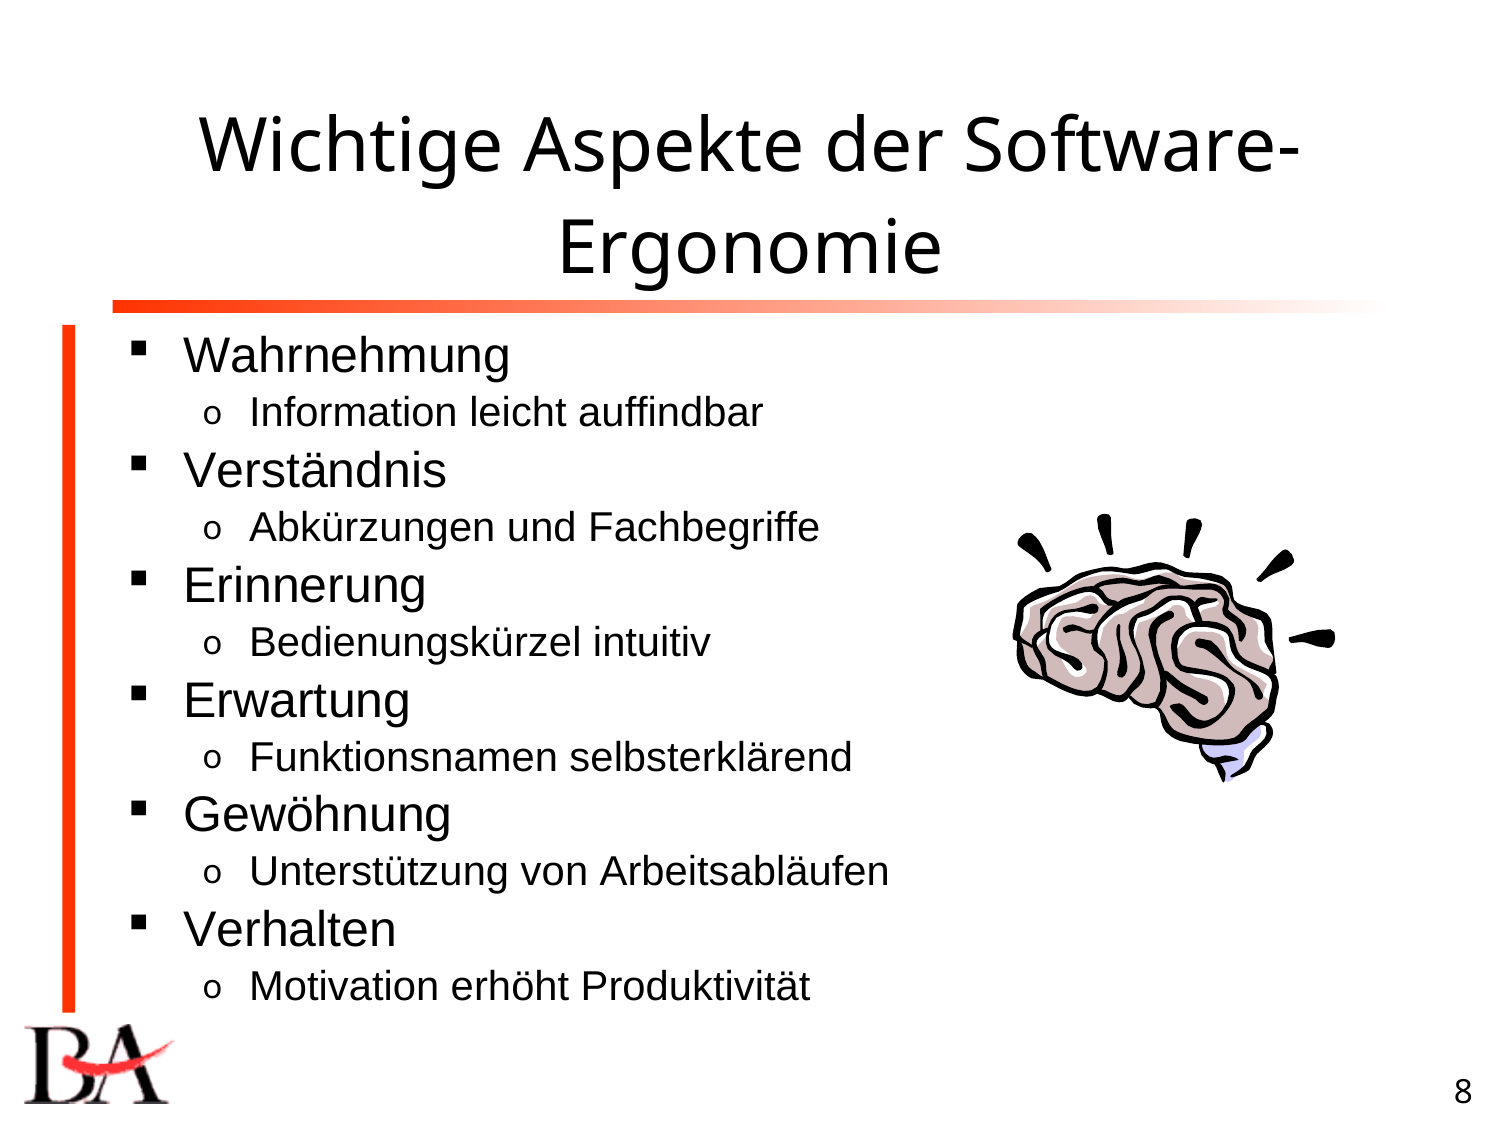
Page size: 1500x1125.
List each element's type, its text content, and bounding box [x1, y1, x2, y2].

title Wichtige Aspekte der Software-Ergonomie [112, 80, 1388, 308]
picture [24, 1024, 175, 1104]
picture [1012, 512, 1338, 785]
list Wahrnehmung Information leicht auffindbar Verständnis Abkürzungen und Fachbegriffe Erinnerung Bedienungskürzel intuitiv Erwartung Funktionsnamen selbsterklärend Gewöhnung Unterstützung von Arbeitsabläufen Verhalten Motivation erhöht Produktivität [112, 324, 1388, 1051]
